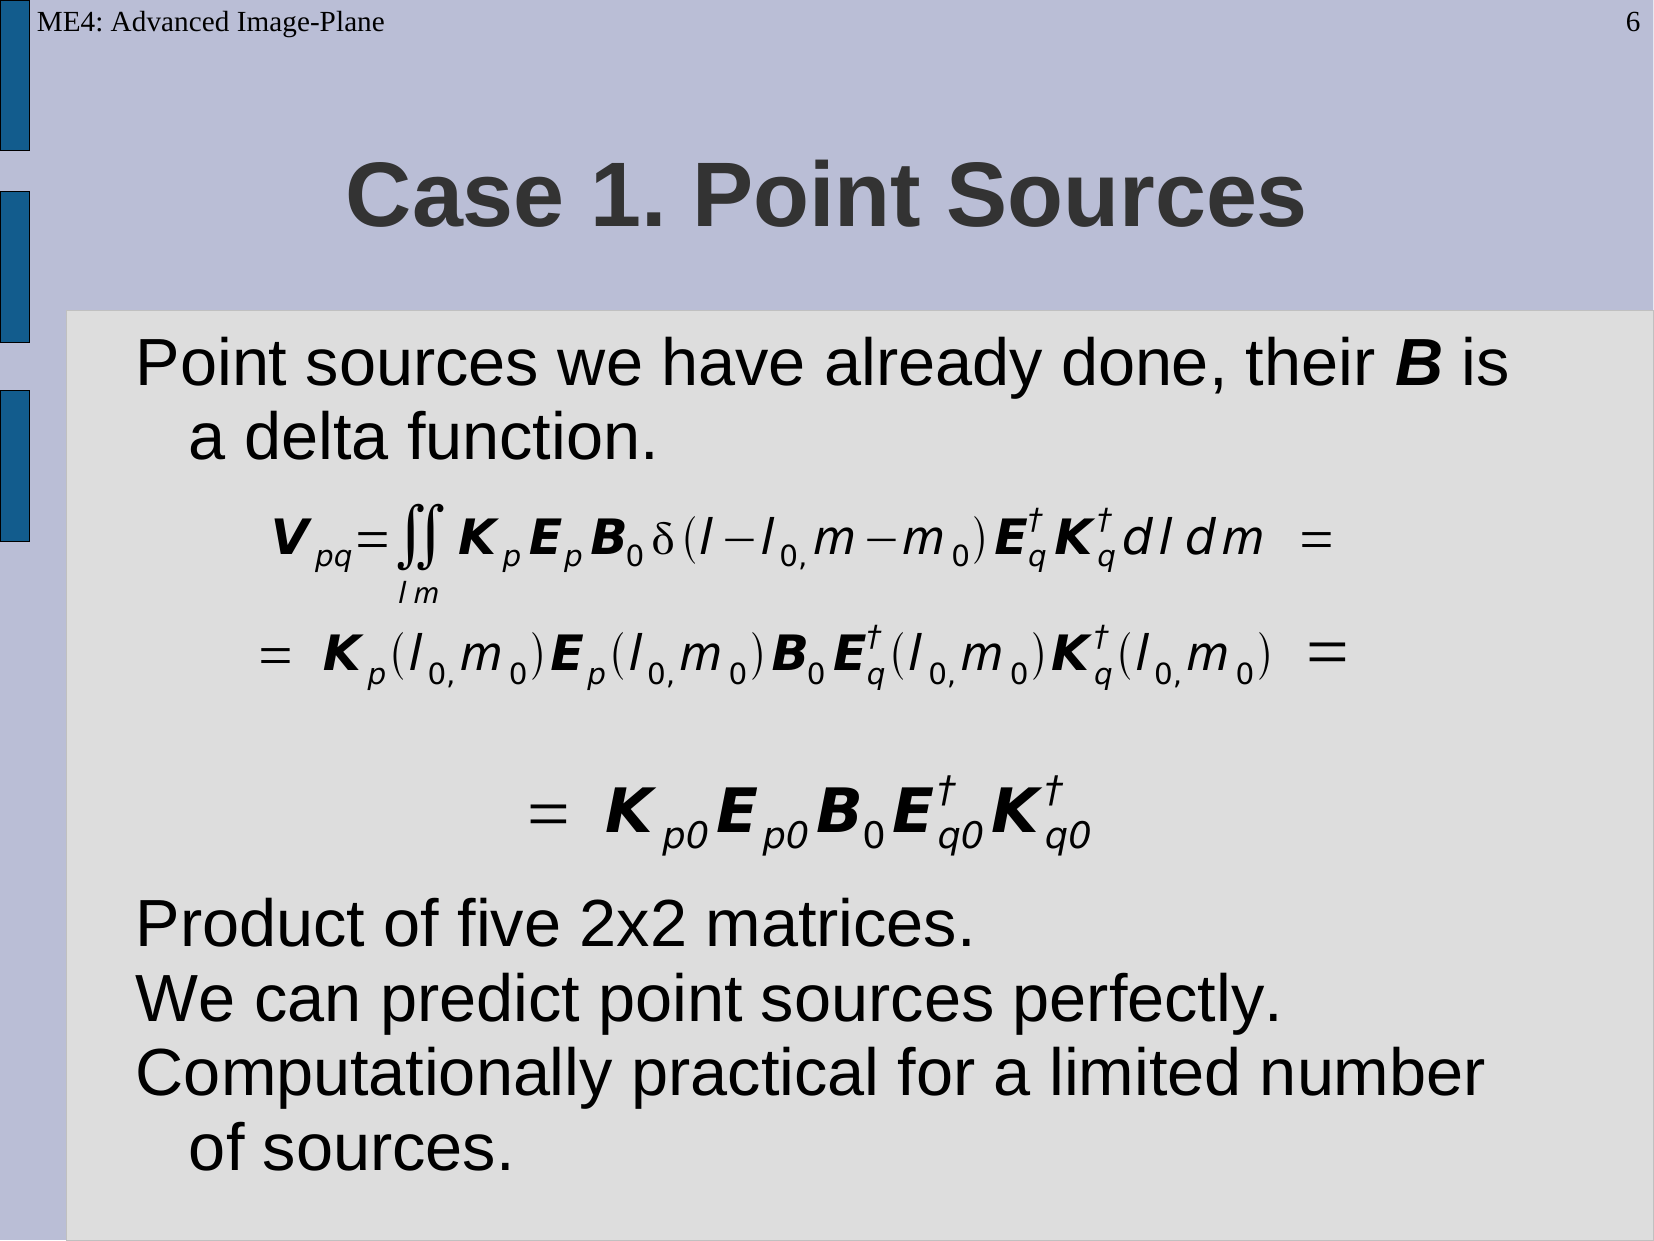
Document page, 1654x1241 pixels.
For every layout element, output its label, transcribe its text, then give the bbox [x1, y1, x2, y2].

list Product of five 2x2 matrices. We can predict point sources perfectly. Computationally practical for a limited number of sources. [118, 885, 1531, 1197]
chart [247, 532, 1359, 857]
list Point sources we have already done, their B is a delta function. [118, 324, 1531, 532]
title Case 1. Point Sources [121, 91, 1534, 299]
